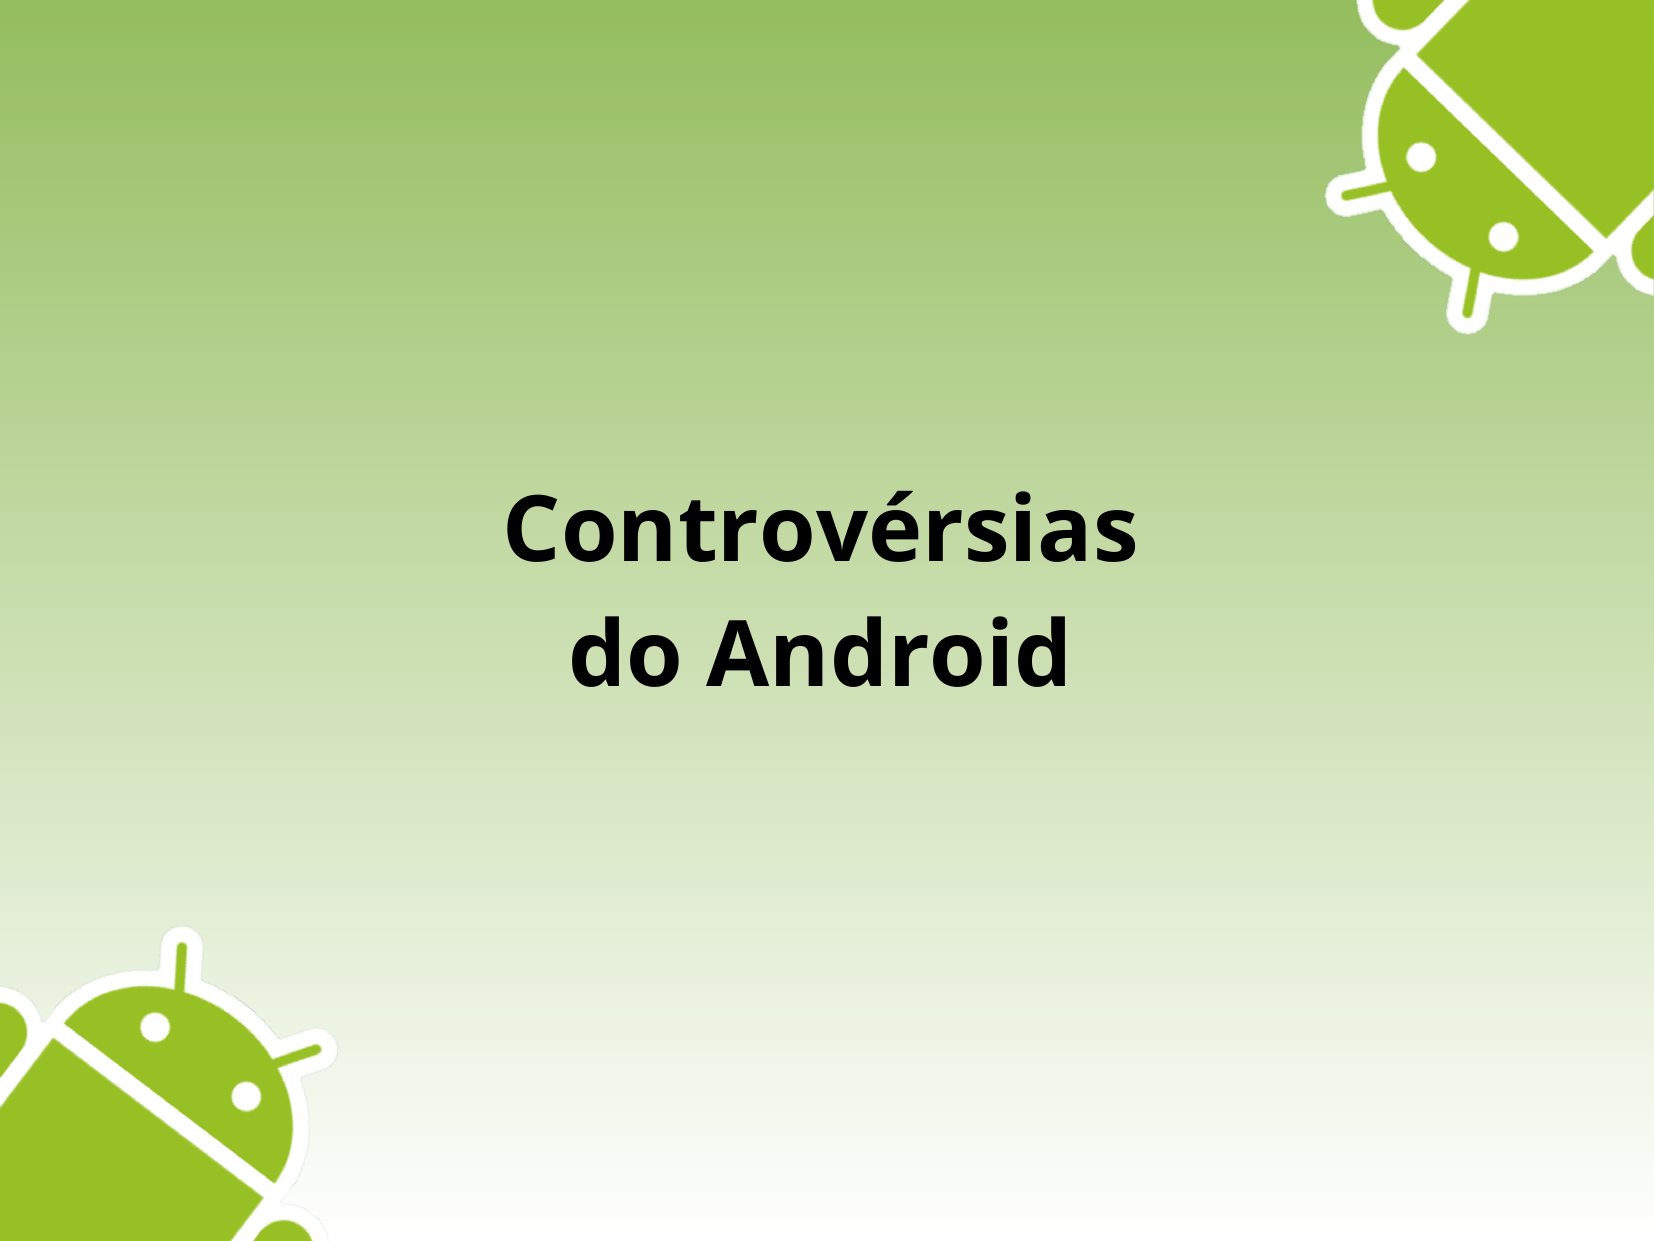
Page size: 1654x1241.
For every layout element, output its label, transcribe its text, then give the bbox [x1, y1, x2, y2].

subtitle Controvérsias do Android [76, 59, 1565, 1119]
picture [1281, 0, 1654, 416]
picture [0, 852, 441, 1241]
